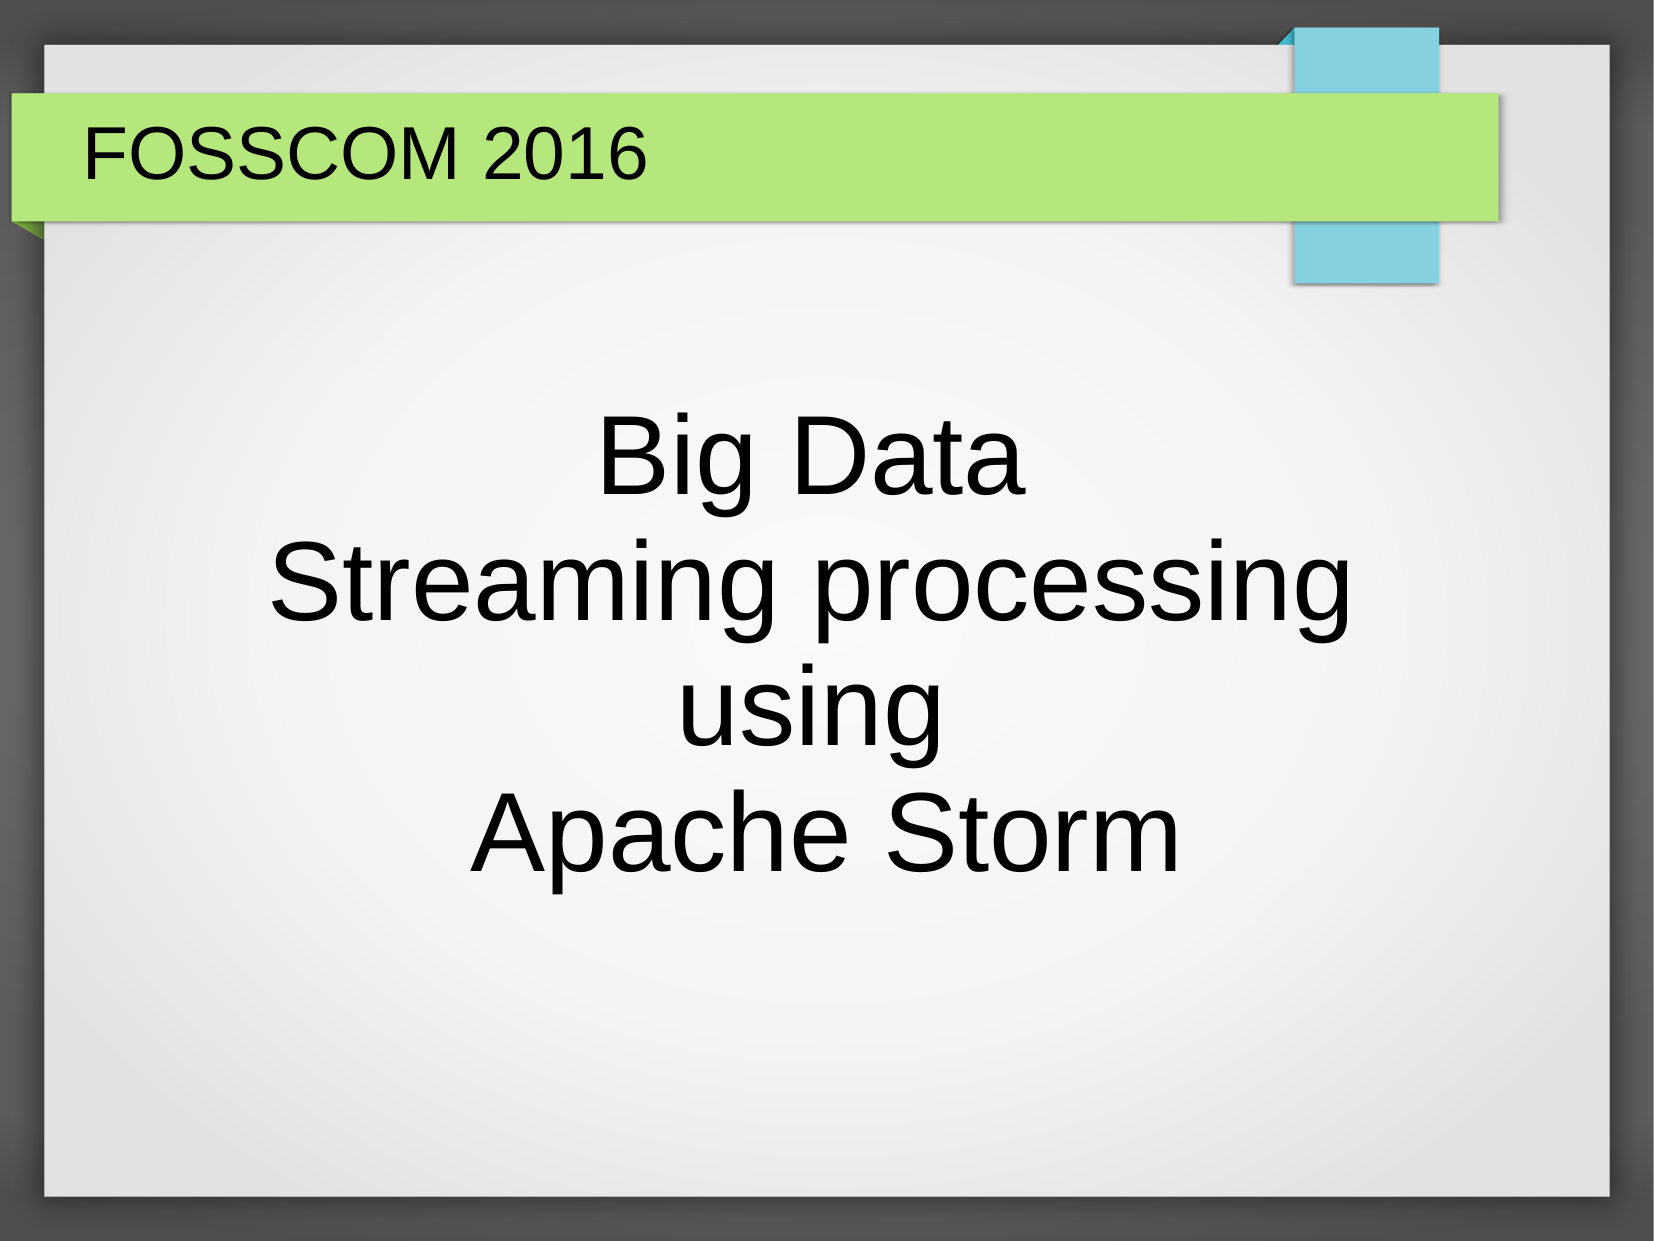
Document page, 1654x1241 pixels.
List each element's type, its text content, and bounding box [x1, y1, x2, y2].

subtitle Big Data Streaming processing using Apache Storm‏ [82, 295, 1571, 1015]
picture [0, 0, 1654, 1241]
title FOSSCOM 2016 [82, 94, 1264, 213]
